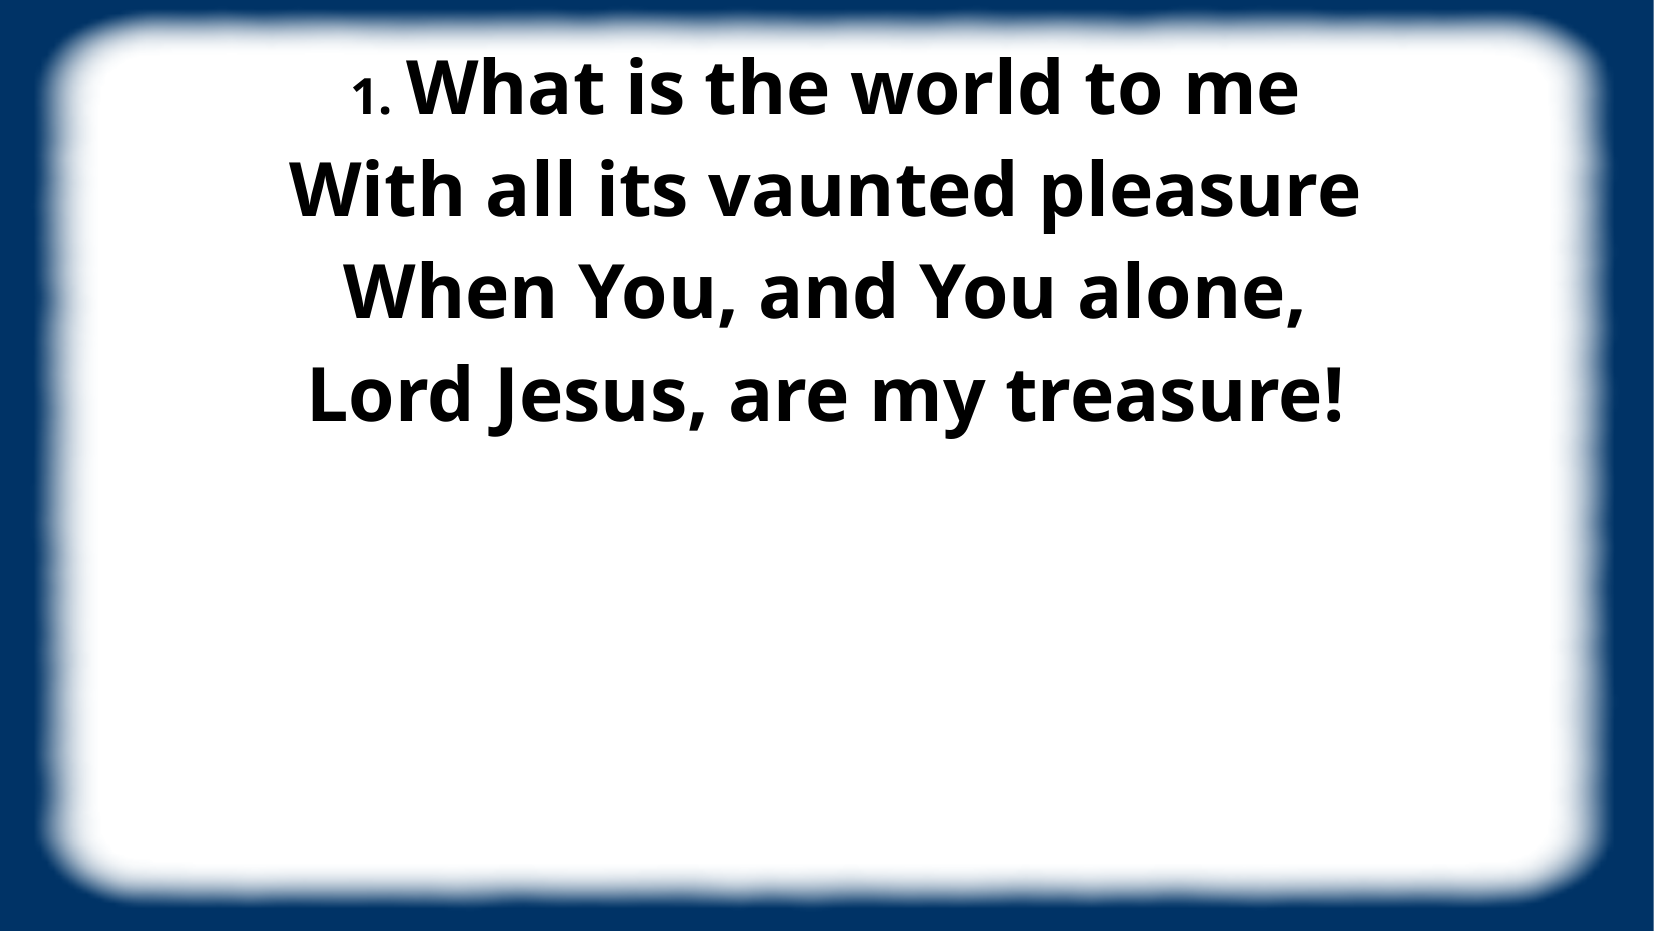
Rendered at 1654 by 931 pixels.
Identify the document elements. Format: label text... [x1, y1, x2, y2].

picture [0, 0, 1654, 931]
text_box 1. What is the world to me With all its vaunted pleasure When You, and You alone, Lord Jesus, are my treasure! [83, 26, 1569, 441]
